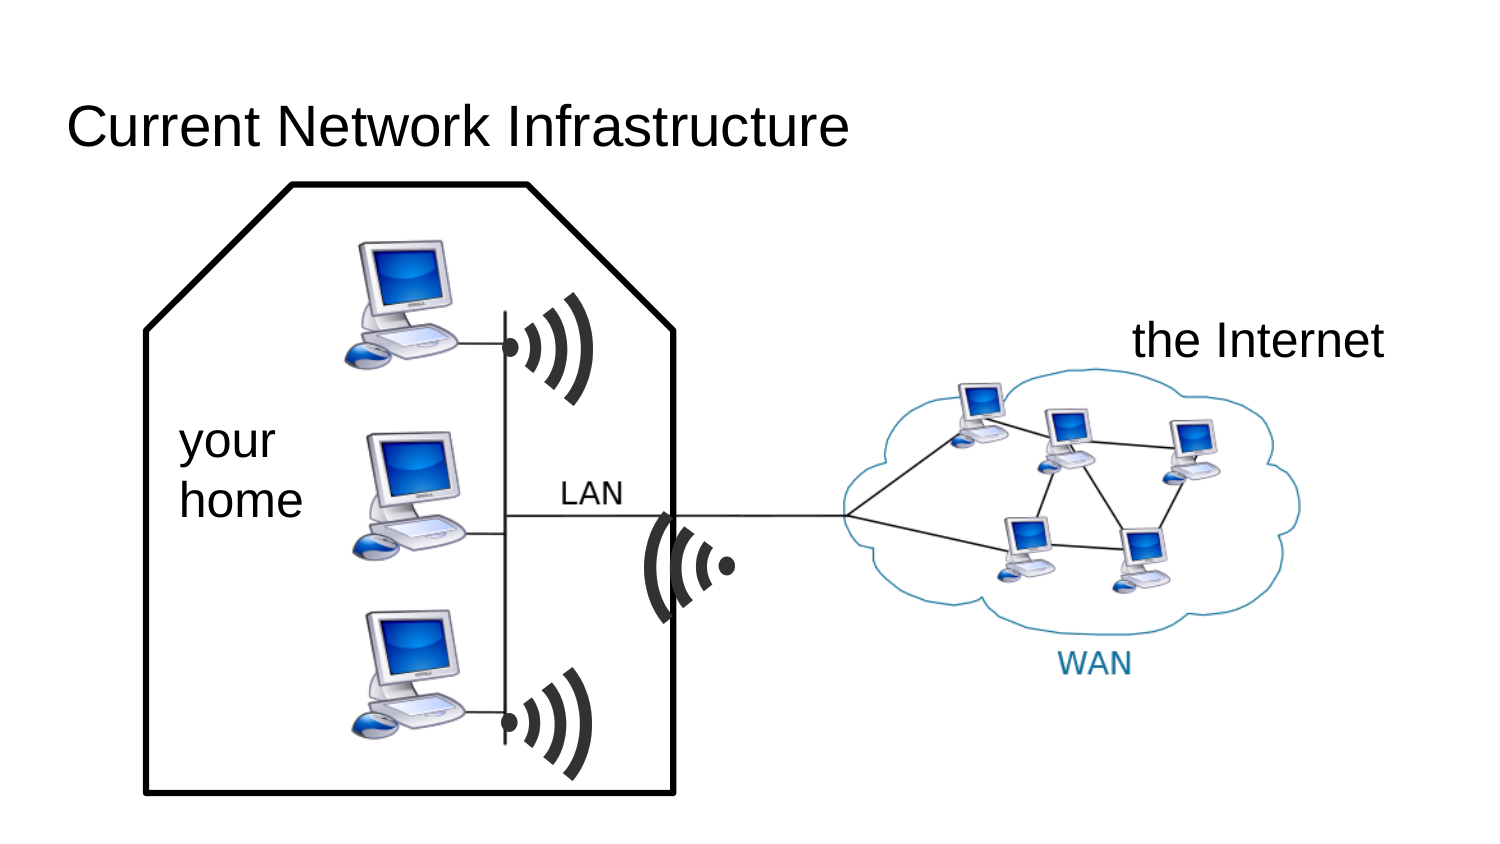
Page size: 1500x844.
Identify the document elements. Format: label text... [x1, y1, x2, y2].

list the Internet [1116, 292, 1423, 372]
list your home [163, 392, 331, 486]
picture [239, 166, 1357, 844]
title Current Network Infrastructure [51, 72, 1449, 167]
